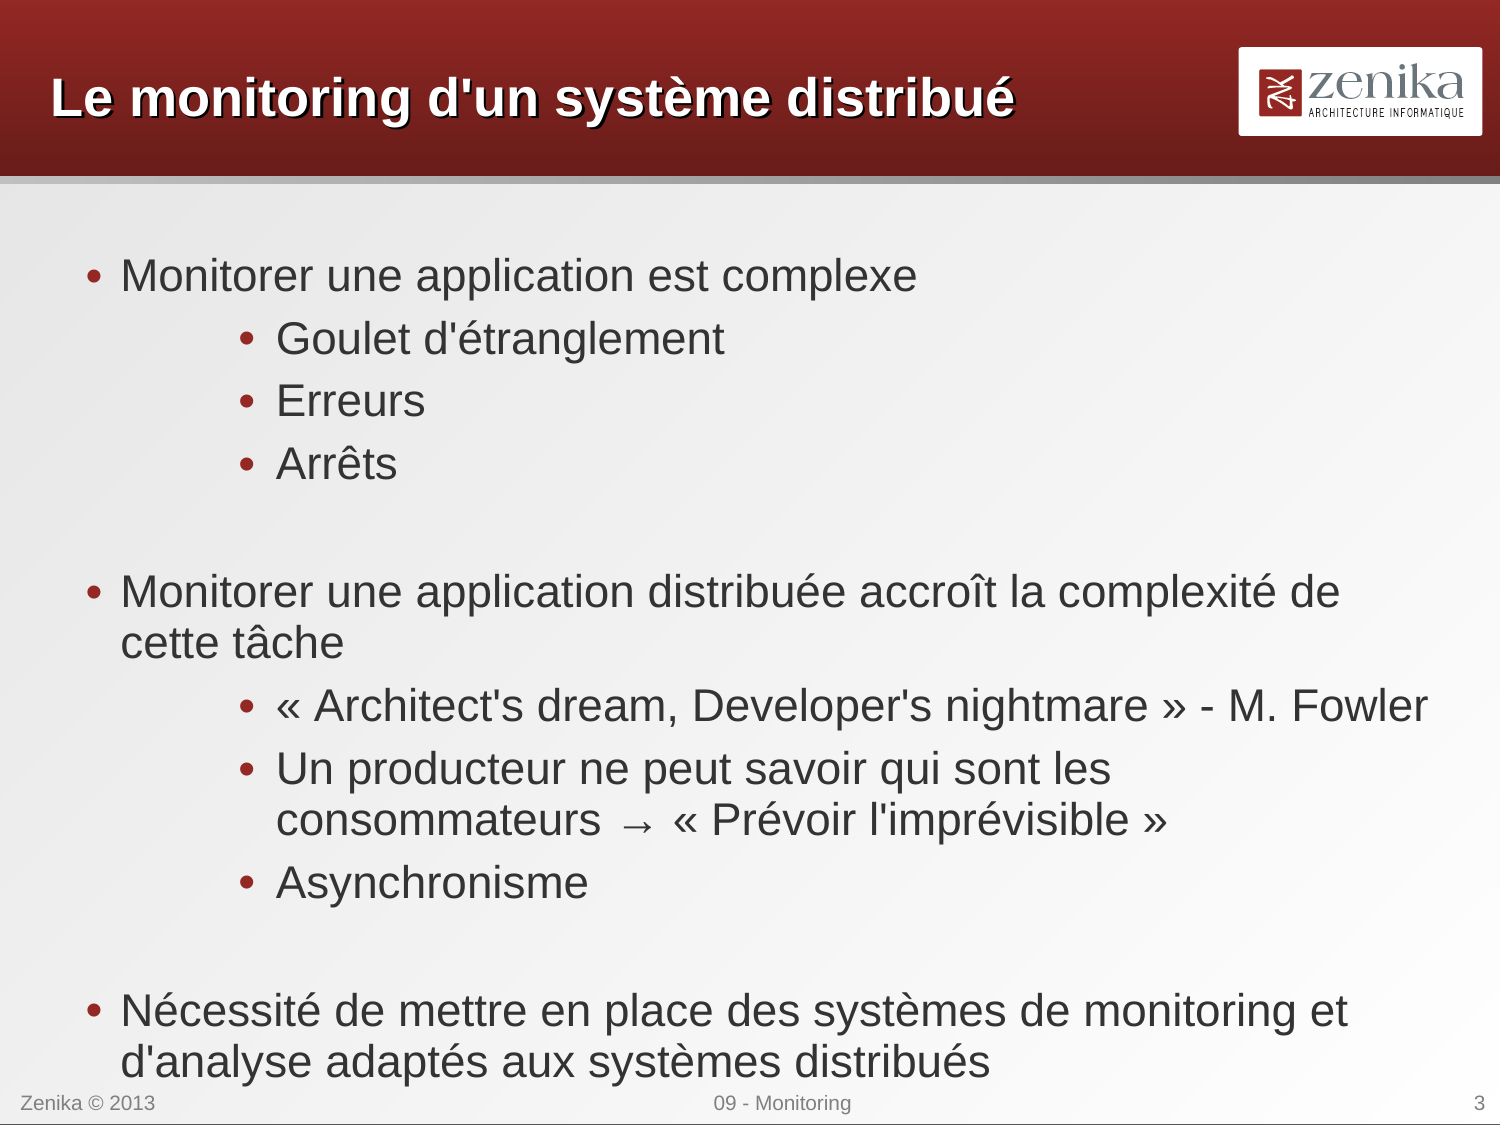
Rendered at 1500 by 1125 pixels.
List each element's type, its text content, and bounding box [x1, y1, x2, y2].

list Monitorer une application est complexe Goulet d'étranglement Erreurs Arrêts Monitorer une application distribuée accroît la complexité de cette tâche « Architect's dream, Developer's nightmare » - M. Fowler Un producteur ne peut savoir qui sont les consommateurs → « Prévoir l'imprévisible » Asynchronisme Nécessité de mettre en place des systèmes de monitoring et d'analyse adaptés aux systèmes distribués [50, 249, 1435, 1088]
title Le monitoring d'un système distribué [50, 15, 1206, 180]
picture [1257, 58, 1464, 125]
